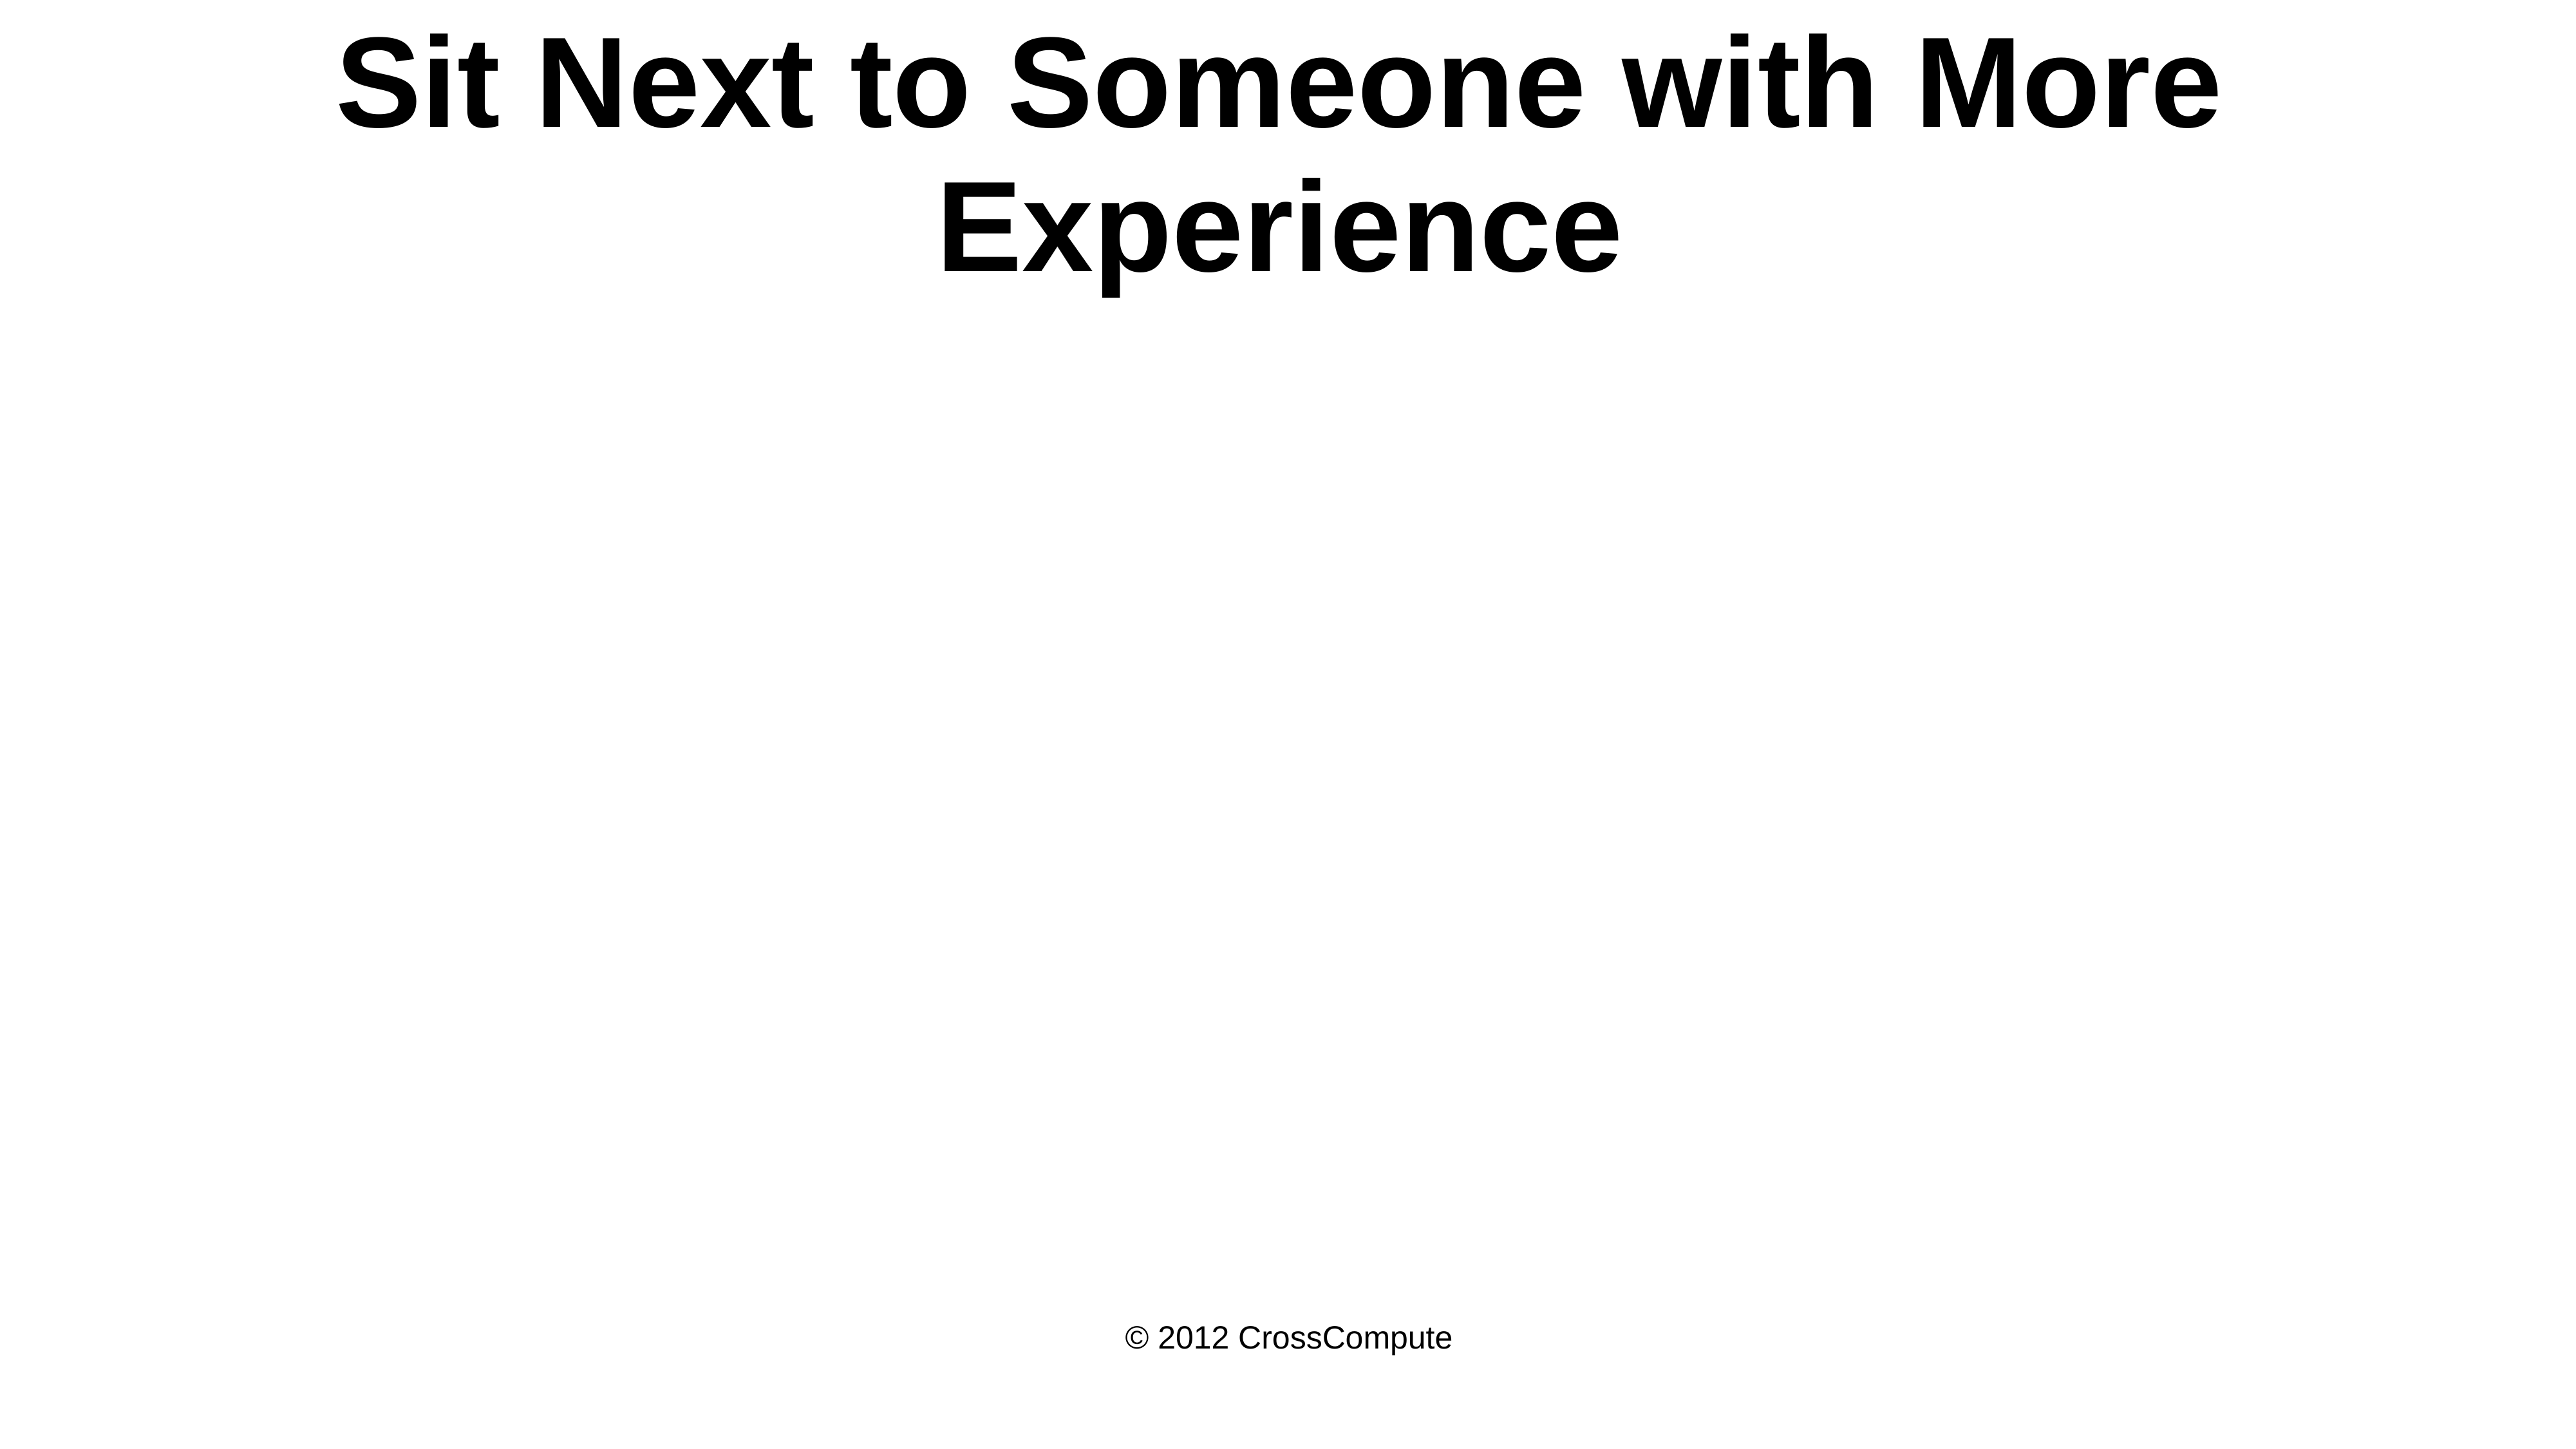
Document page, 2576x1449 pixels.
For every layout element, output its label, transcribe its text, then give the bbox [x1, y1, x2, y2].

title Sit Next to Someone with More Experience [72, 10, 2488, 299]
